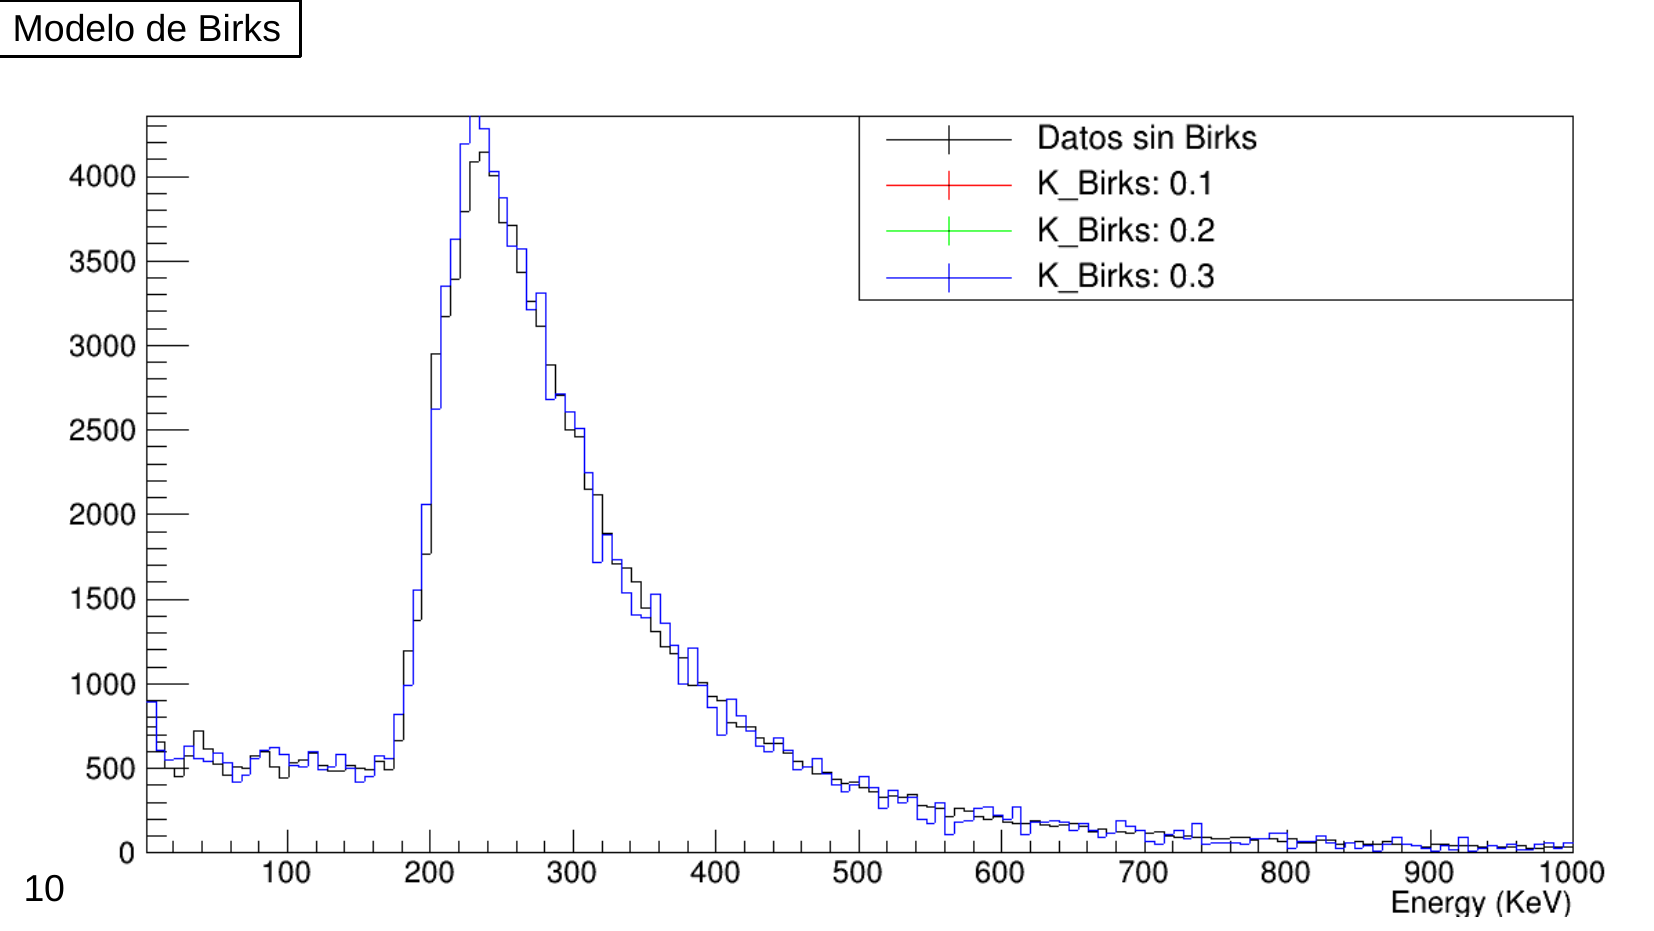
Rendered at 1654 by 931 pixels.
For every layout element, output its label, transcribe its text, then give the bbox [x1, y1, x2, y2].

text_box <number> [8, 860, 638, 931]
text_box Modelo de Birks [0, 0, 301, 57]
picture [69, 102, 1614, 917]
